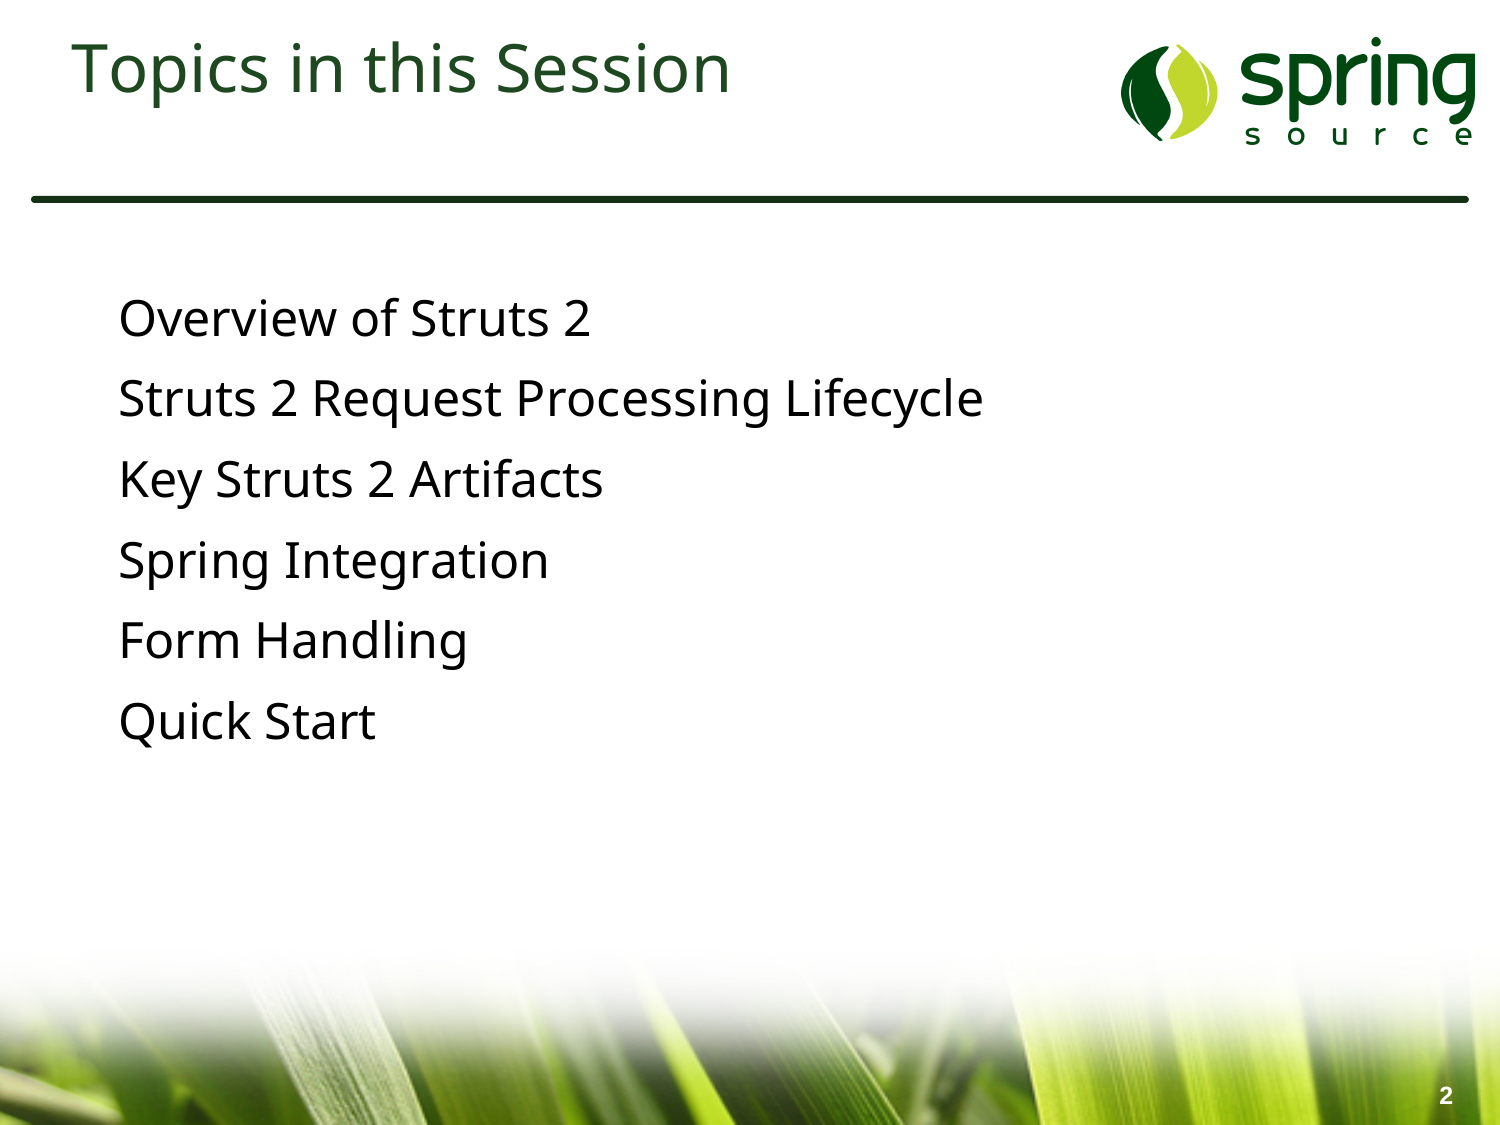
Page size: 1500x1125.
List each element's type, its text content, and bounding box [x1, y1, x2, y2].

picture [0, 944, 1500, 1125]
title Topics in this Session [56, 13, 1089, 176]
list Overview of Struts 2 Struts 2 Request Processing Lifecycle Key Struts 2 Artifacts Spring Integration Form Handling Quick Start [103, 275, 1394, 938]
picture [1121, 37, 1475, 145]
